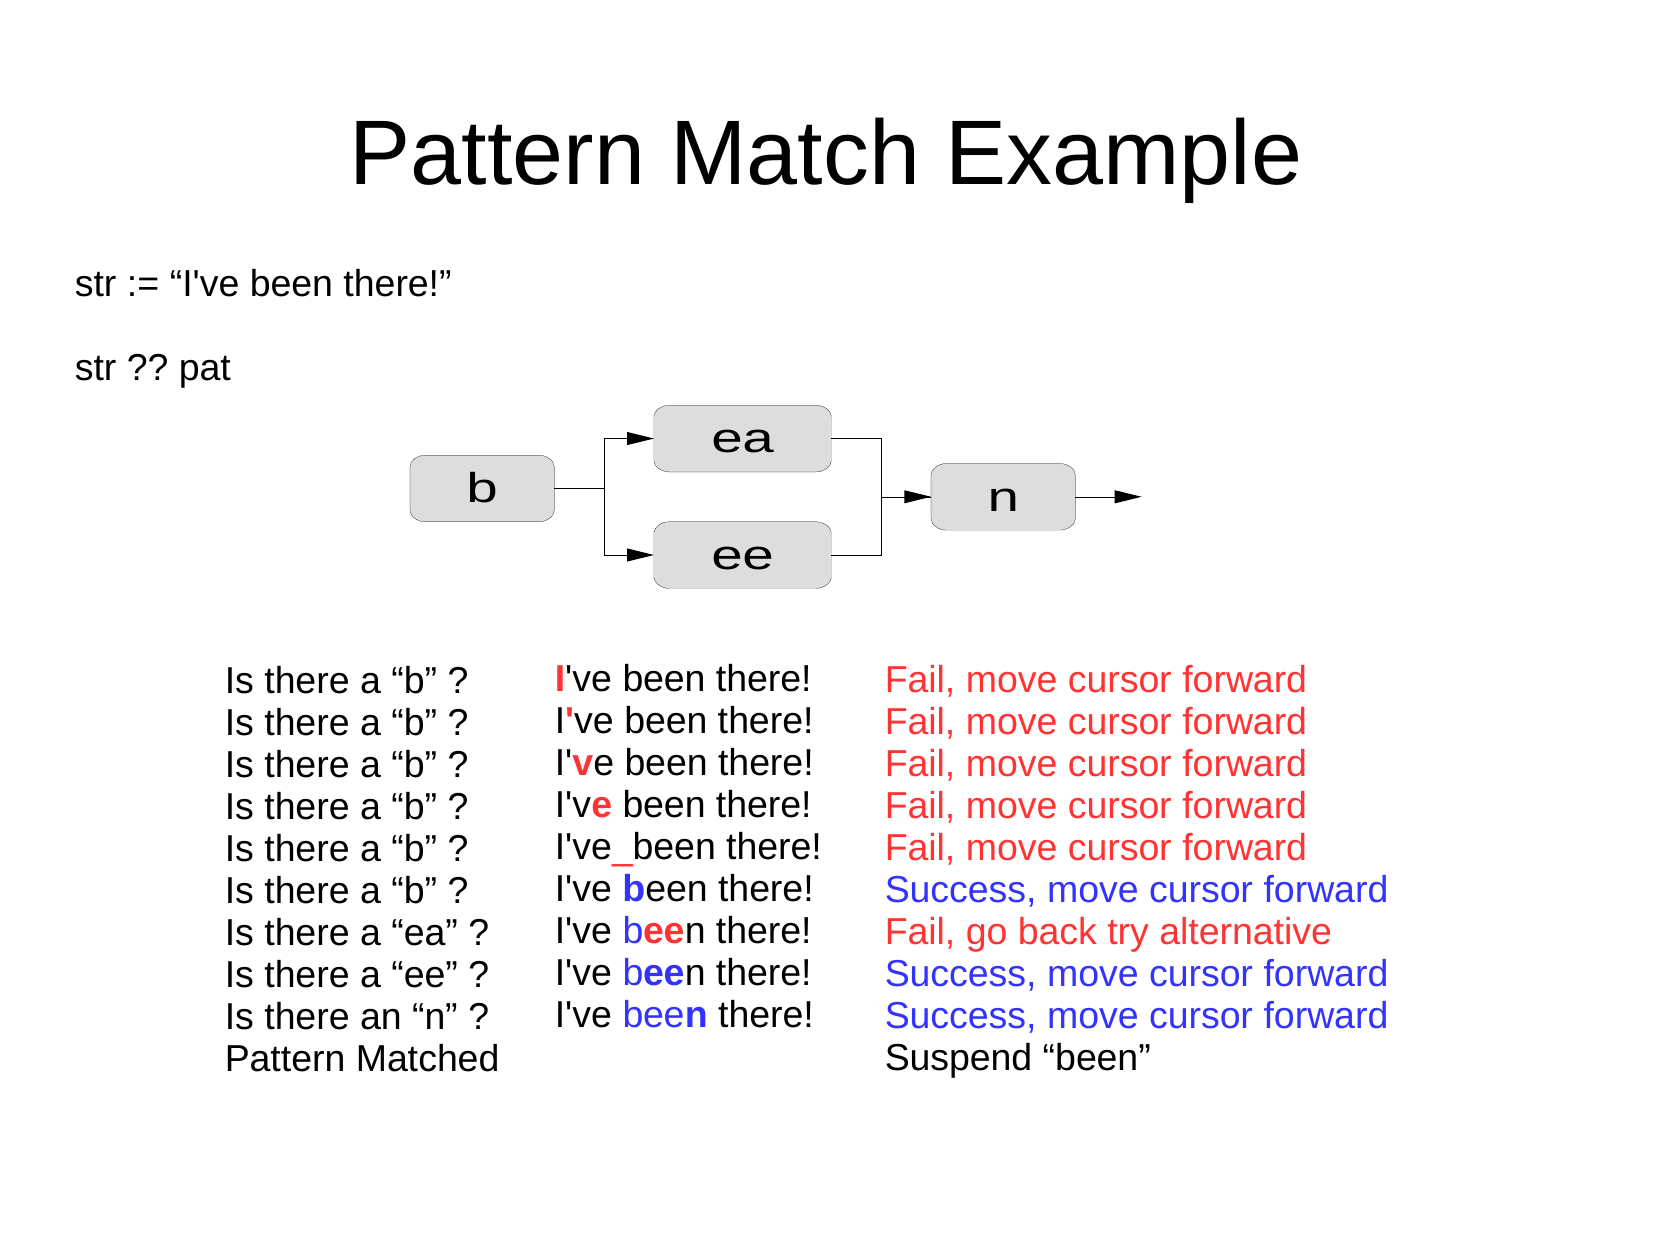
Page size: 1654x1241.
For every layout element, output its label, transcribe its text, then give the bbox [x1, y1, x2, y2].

text_box Is there a “b” ? Is there a “b” ? Is there a “b” ? Is there a “b” ? Is there a “b” ? Is there a “b” ? Is there a “ea” ? Is there a “ee” ? Is there an “n” ? Pattern Matched [210, 652, 601, 1145]
chart [307, 396, 1246, 652]
text_box str := “I've been there!” str ?? pat [60, 255, 1546, 396]
text_box Fail, move cursor forward Fail, move cursor forward Fail, move cursor forward Fail, move cursor forward Fail, move cursor forward Success, move cursor forward Fail, go back try alternative Success, move cursor forward Success, move cursor forward Suspend “been” [870, 651, 1516, 1171]
text_box I've been there! I've been there! I've been there! I've been there! I've_been there! I've been there! I've been there! I've been there! I've been there! [540, 649, 886, 1043]
title Pattern Match Example [82, 49, 1571, 257]
